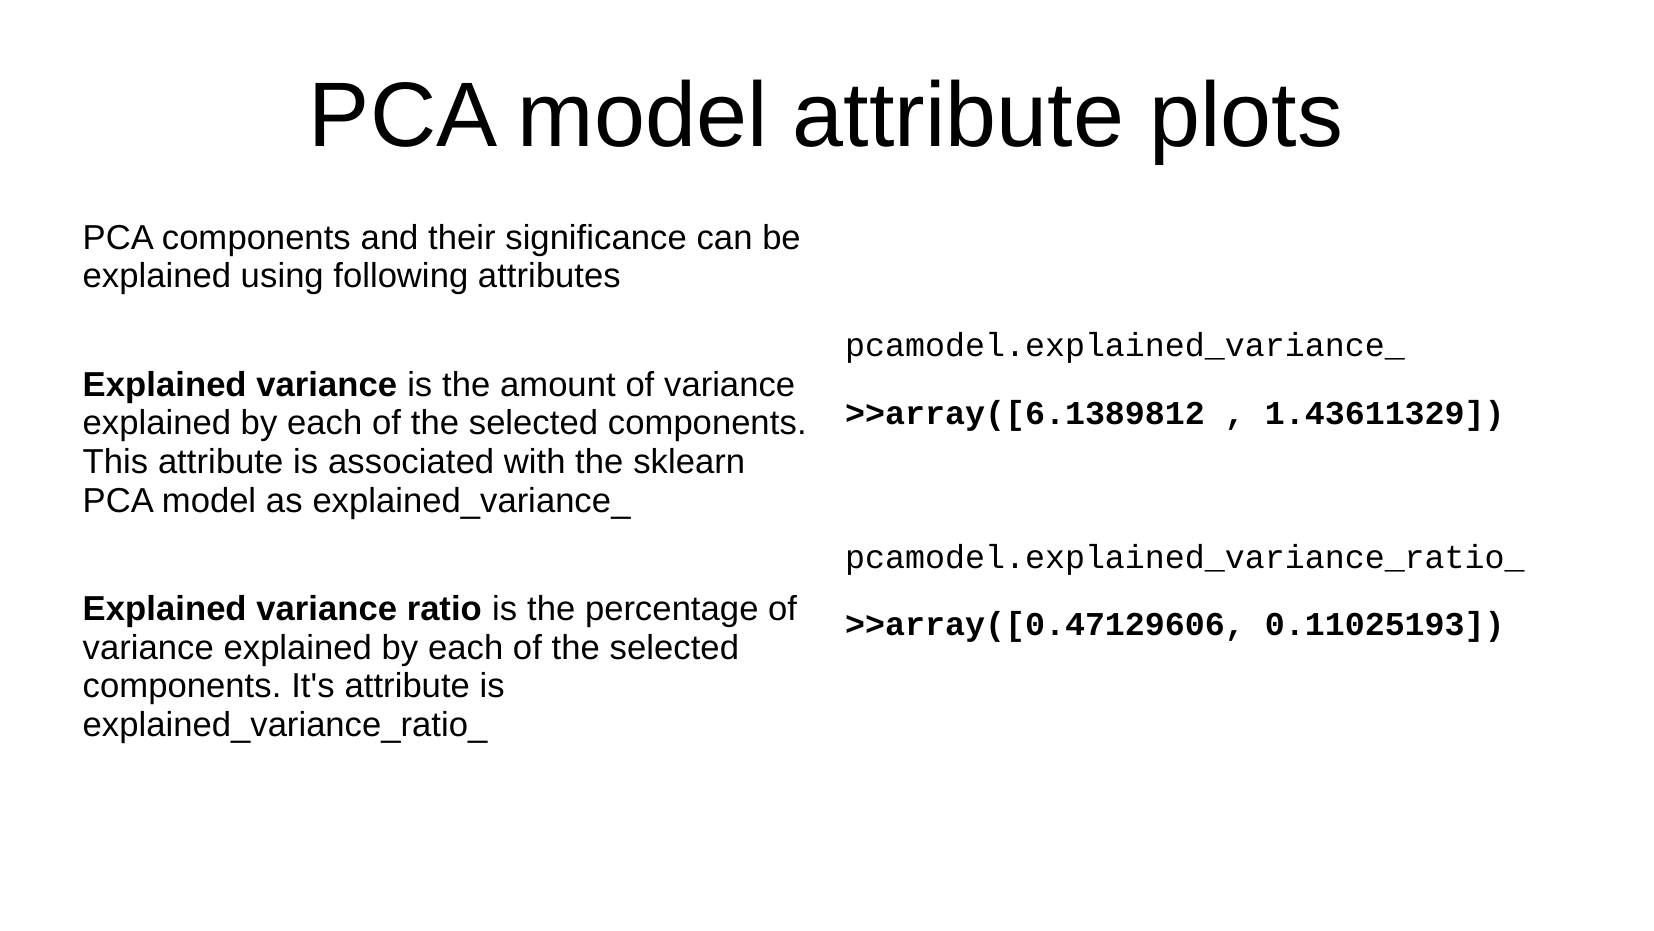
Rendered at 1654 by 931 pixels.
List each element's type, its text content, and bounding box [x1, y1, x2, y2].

list PCA components and their significance can be explained using following attributes Explained variance is the amount of variance explained by each of the selected components. This attribute is associated with the sklearn PCA model as explained_variance_ Explained variance ratio is the percentage of variance explained by each of the selected components. It's attribute is explained_variance_ratio_ [82, 217, 809, 758]
list pcamodel.explained_variance_ >>array([6.1389812 , 1.43611329]) pcamodel.explained_variance_ratio_ >>array([0.47129606, 0.11025193]) [845, 217, 1572, 758]
title PCA model attribute plots [82, 37, 1571, 193]
